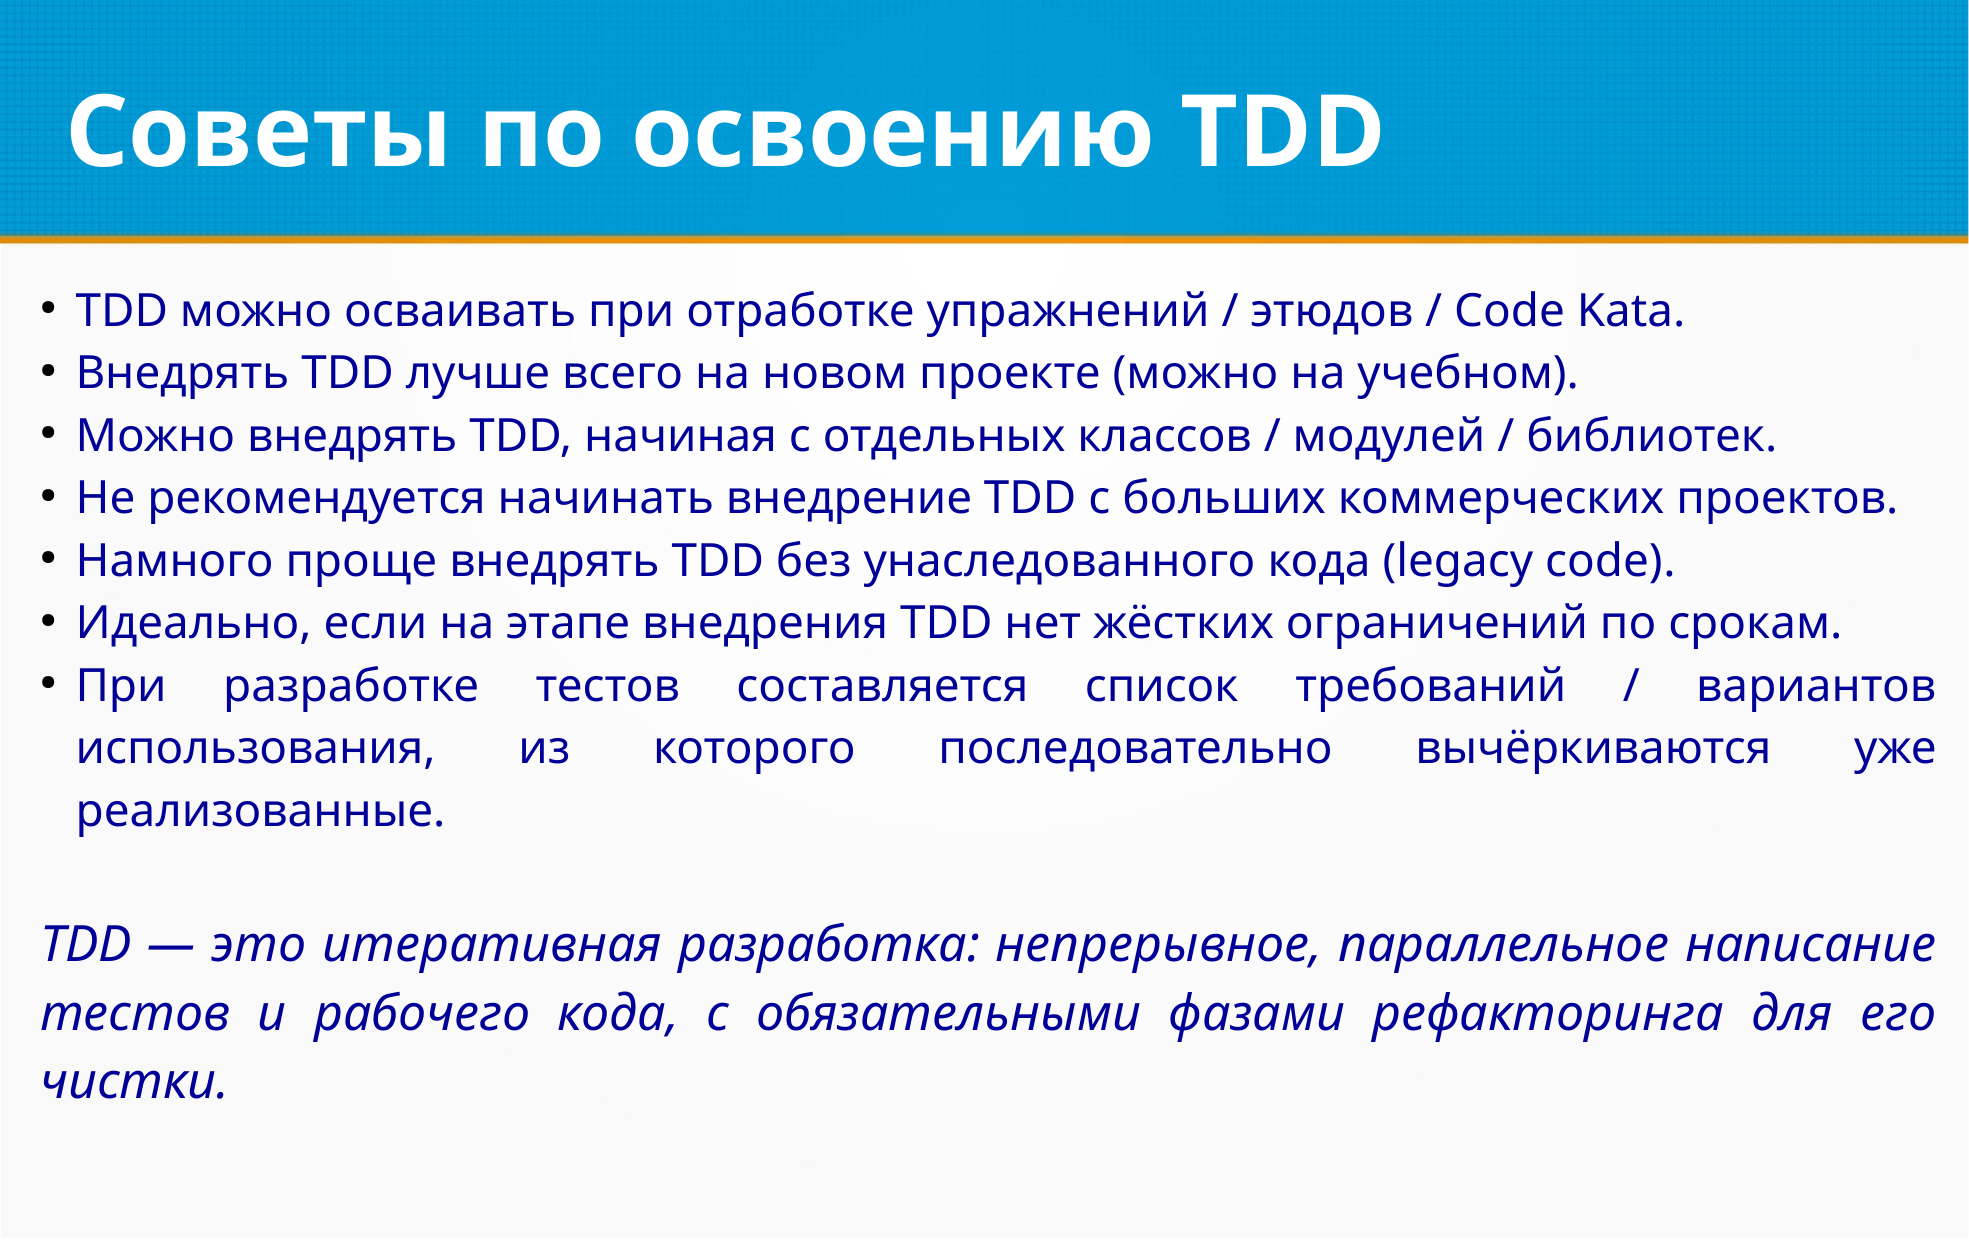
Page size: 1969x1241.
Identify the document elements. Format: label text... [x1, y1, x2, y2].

picture [0, 233, 1969, 1241]
text_box TDD можно осваивать при отработке упражнений / этюдов / Code Kata. Внедрять TDD лучше всего на новом проекте (можно на учебном). Можно внедрять TDD, начиная с отдельных классов / модулей / библиотек. Не рекомендуется начинать внедрение TDD с больших коммерческих проектов. Намного проще внедрять TDD без унаследованного кода (legacy code). Идеально, если на этапе внедрения TDD нет жёстких ограничений по срокам. При разработке тестов составляется список требований / вариантов использования, из которого последовательно вычёркиваются уже реализованные. TDD — это итеративная разработка: непрерывное, параллельное написание тестов и рабочего кода, с обязательными фазами рефакторинга для его чистки. [34, 260, 1944, 1131]
text_box Советы по освоению TDD [59, 55, 1902, 200]
